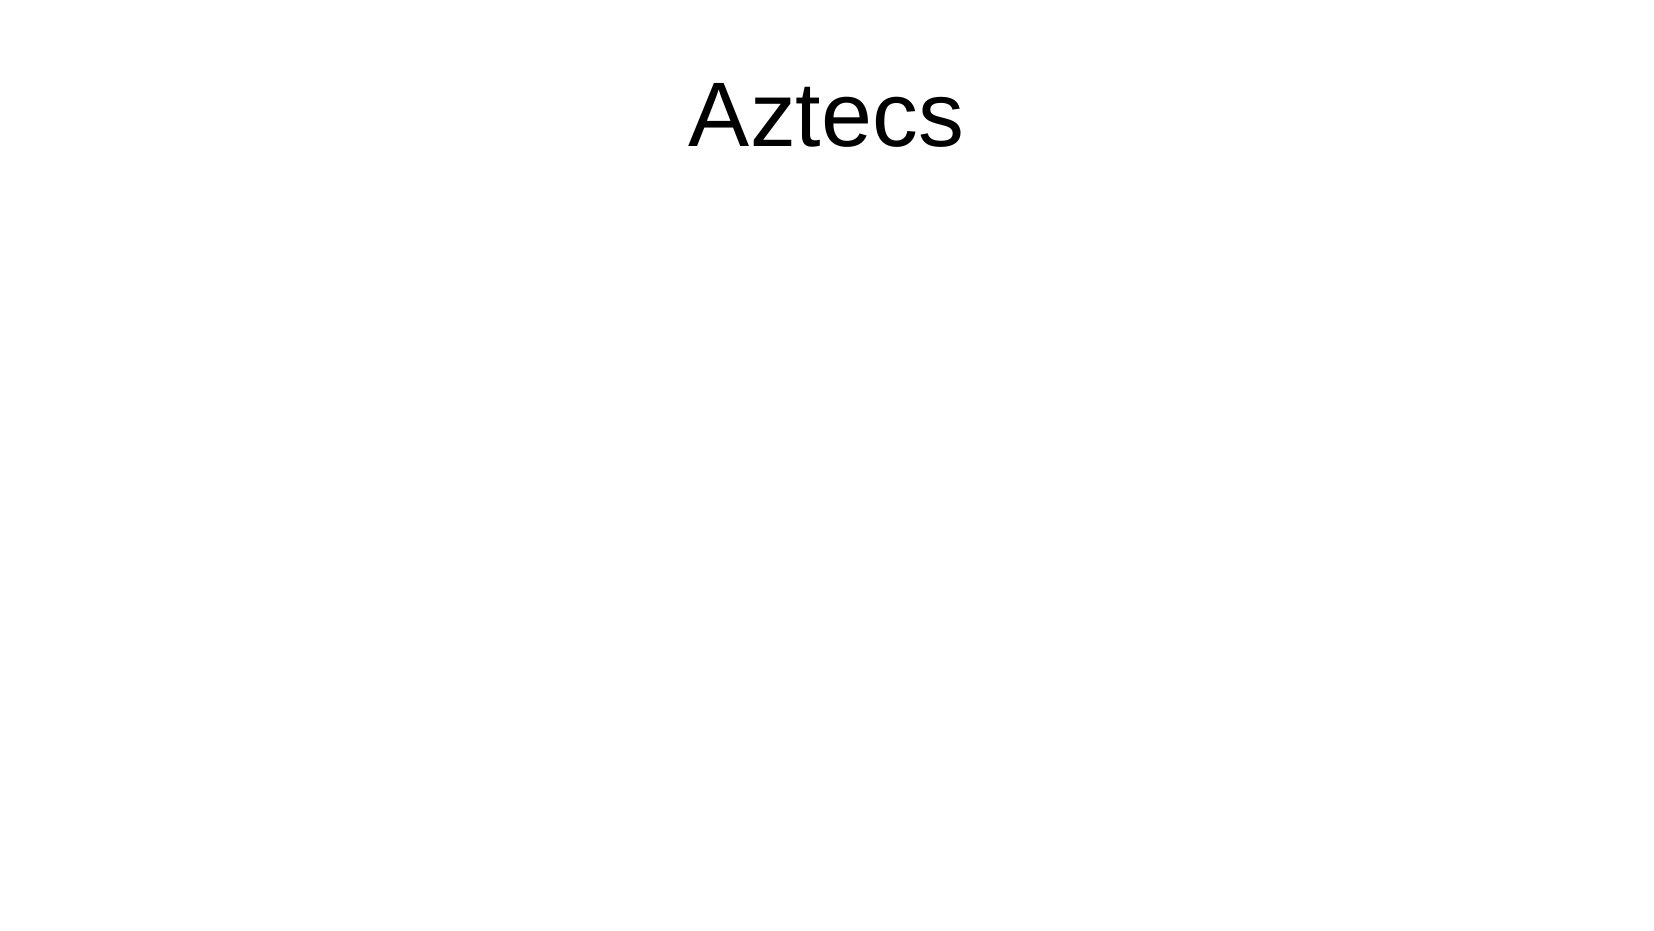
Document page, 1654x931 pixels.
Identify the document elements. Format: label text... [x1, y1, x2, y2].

title Aztecs [82, 37, 1571, 193]
